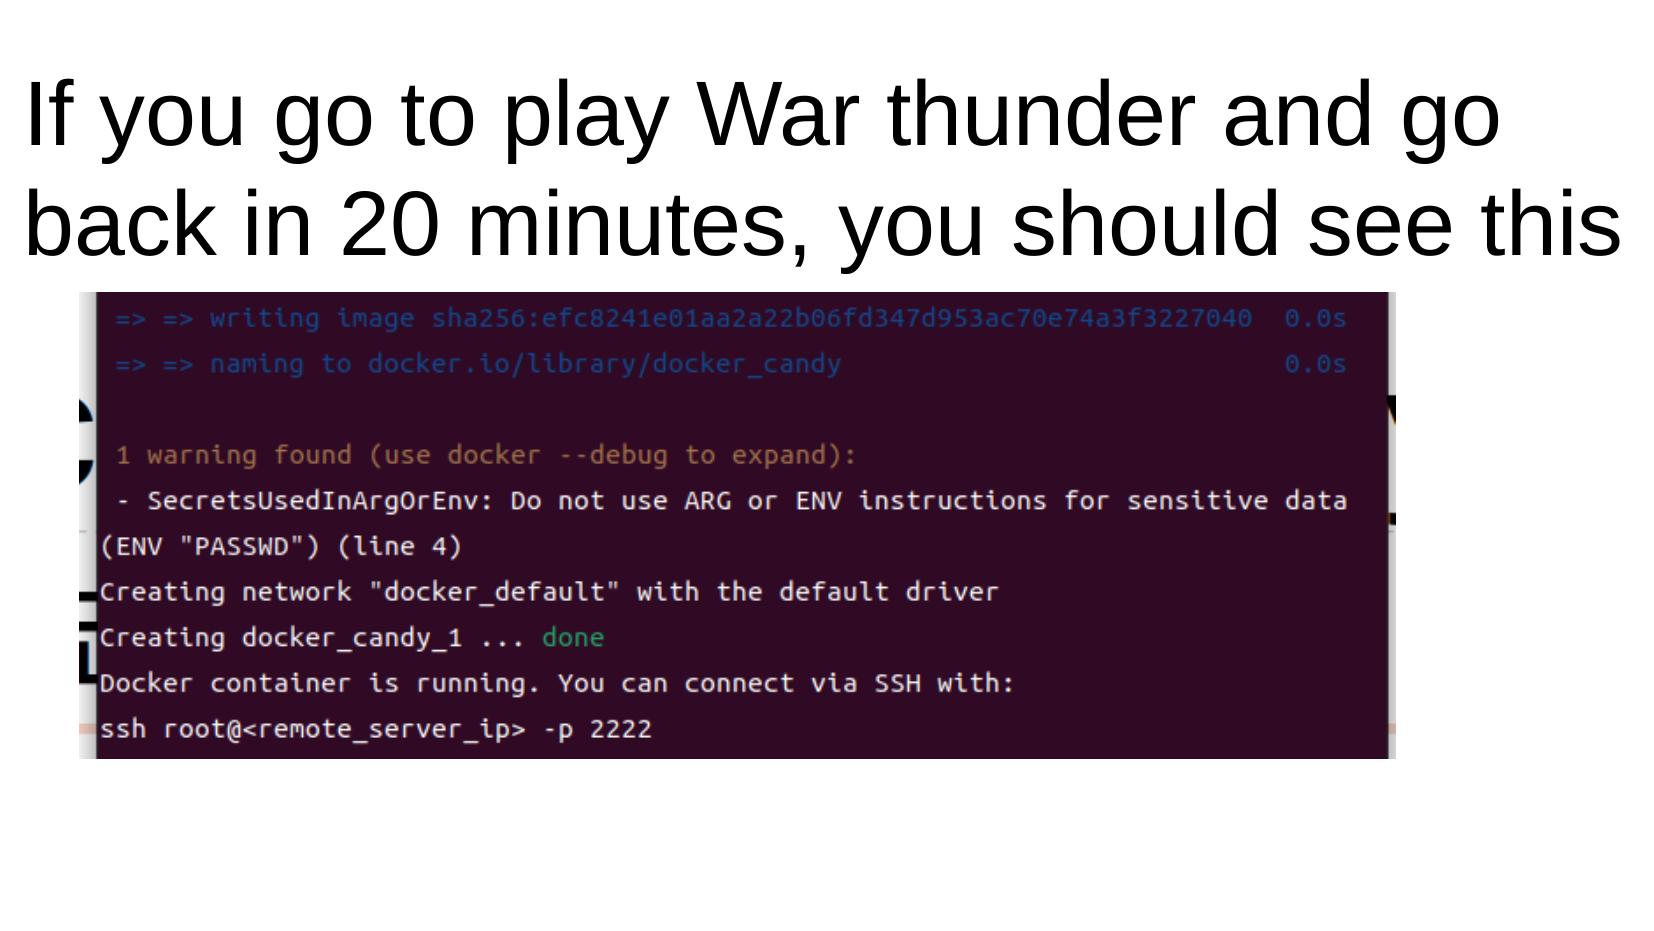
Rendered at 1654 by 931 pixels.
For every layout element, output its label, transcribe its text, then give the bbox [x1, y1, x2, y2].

picture [79, 292, 1396, 759]
title If you go to play War thunder and go back in 20 minutes, you should see this [23, 9, 1654, 318]
